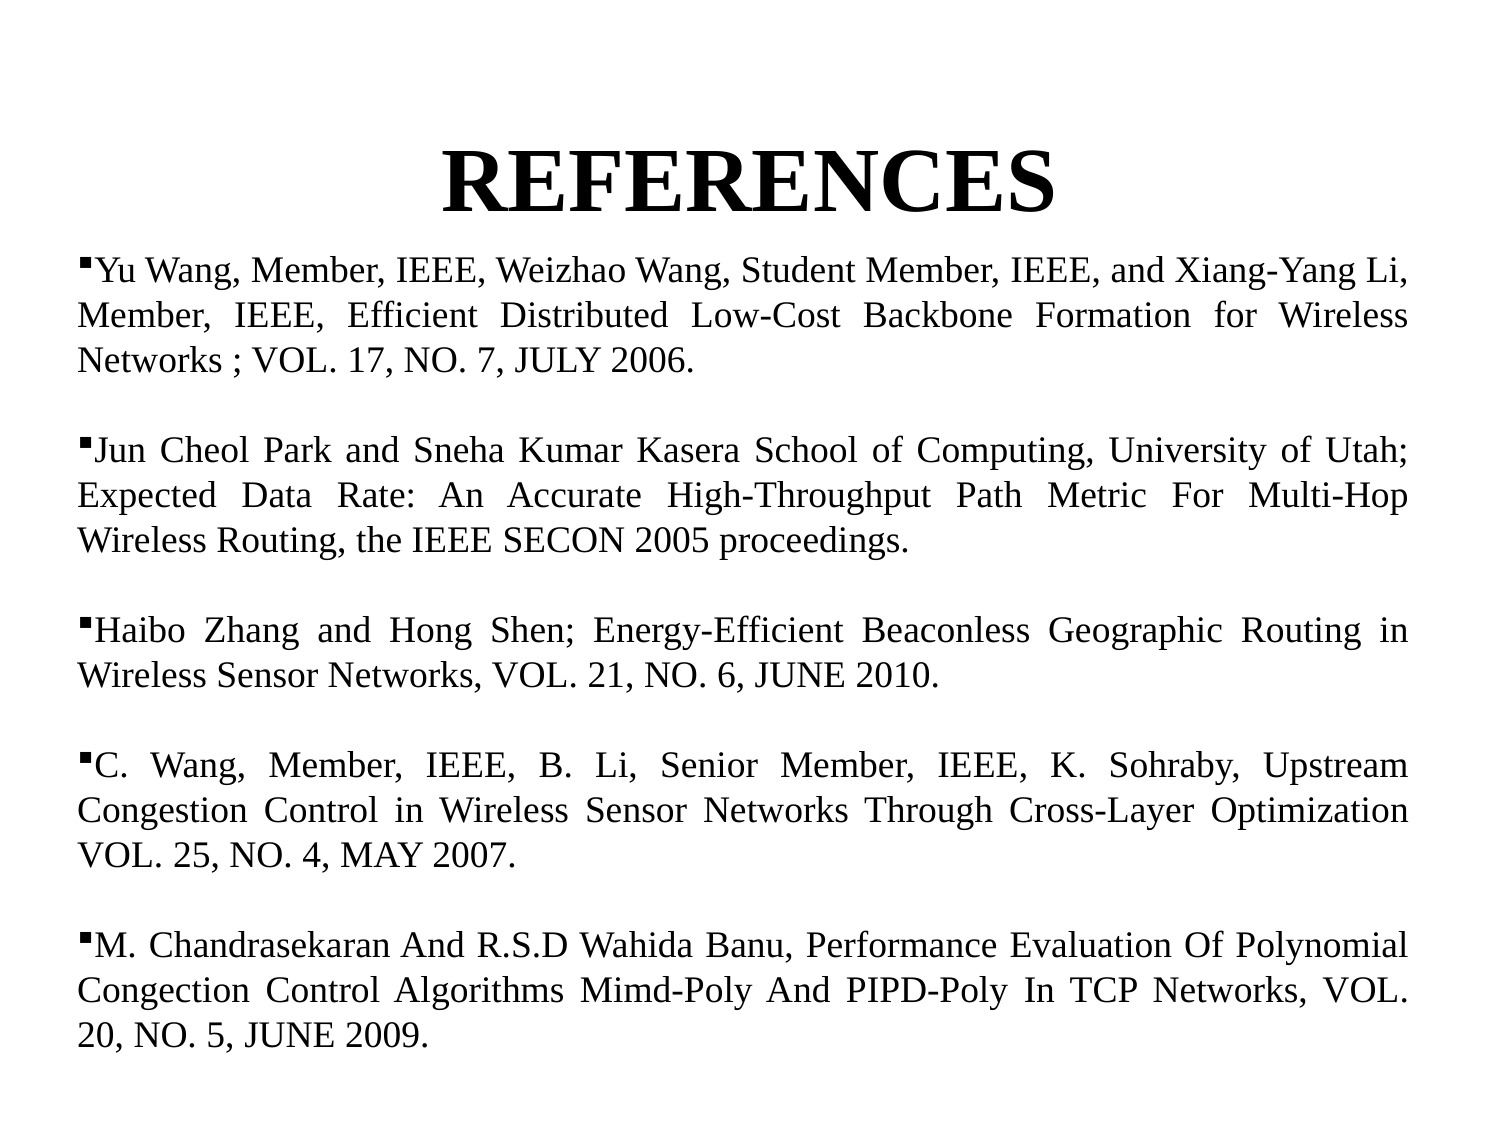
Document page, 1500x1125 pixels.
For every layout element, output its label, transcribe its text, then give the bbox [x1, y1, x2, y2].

title REFERENCES [75, 87, 1425, 237]
text_box Yu Wang, Member, IEEE, Weizhao Wang, Student Member, IEEE, and Xiang-Yang Li, Member, IEEE, Efficient Distributed Low-Cost Backbone Formation for Wireless Networks ; VOL. 17, NO. 7, JULY 2006. Jun Cheol Park and Sneha Kumar Kasera School of Computing, University of Utah; Expected Data Rate: An Accurate High-Throughput Path Metric For Multi-Hop Wireless Routing, the IEEE SECON 2005 proceedings. Haibo Zhang and Hong Shen; Energy-Efficient Beaconless Geographic Routing in Wireless Sensor Networks, VOL. 21, NO. 6, JUNE 2010. C. Wang, Member, IEEE, B. Li, Senior Member, IEEE, K. Sohraby, Upstream Congestion Control in Wireless Sensor Networks Through Cross-Layer Optimization VOL. 25, NO. 4, MAY 2007. M. Chandrasekaran And R.S.D Wahida Banu, Performance Evaluation Of Polynomial Congection Control Algorithms Mimd-Poly And PIPD-Poly In TCP Networks, VOL. 20, NO. 5, JUNE 2009. [62, 237, 1425, 1125]
